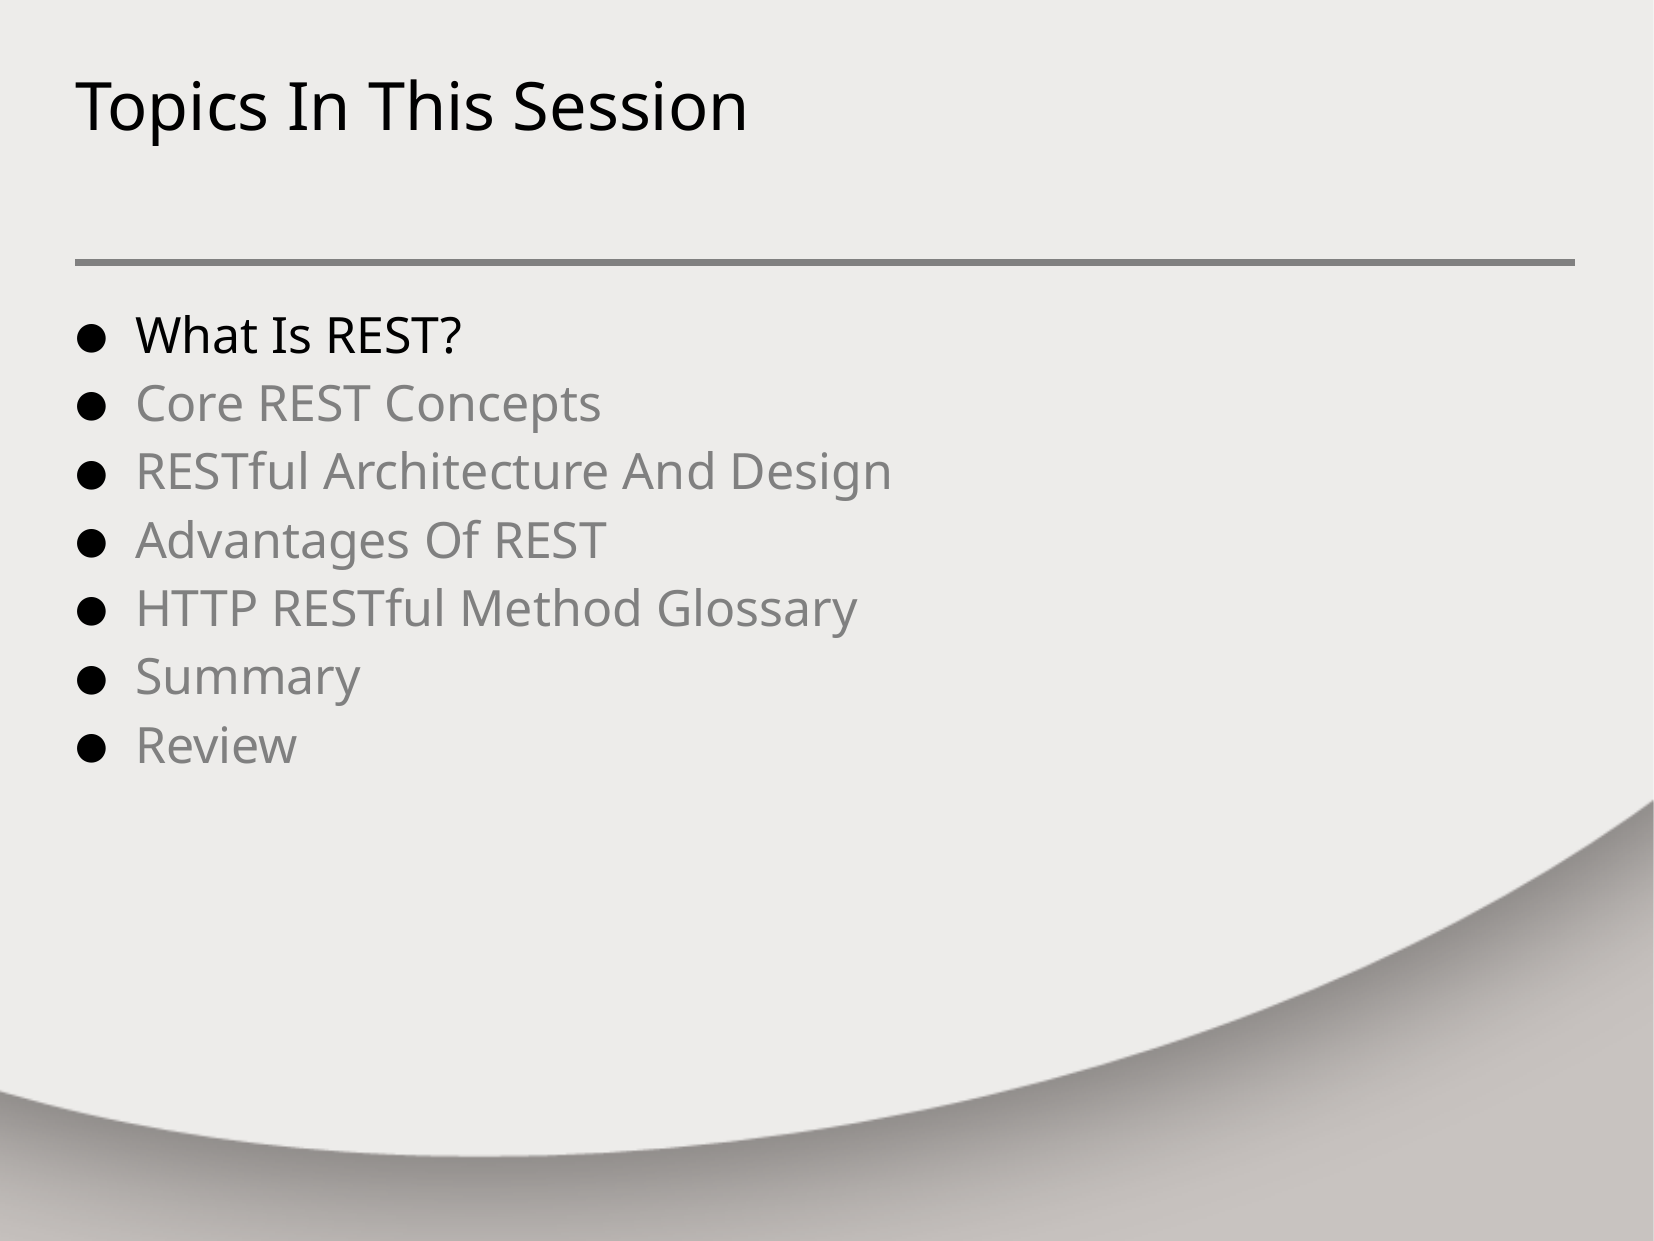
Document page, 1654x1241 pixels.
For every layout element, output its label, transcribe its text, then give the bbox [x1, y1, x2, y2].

picture [0, 0, 1654, 1241]
list What Is REST? Core REST Concepts RESTful Architecture And Design Advantages Of REST HTTP RESTful Method Glossary Summary Review [75, 300, 1576, 1163]
title Topics In This Session [75, 75, 1576, 226]
